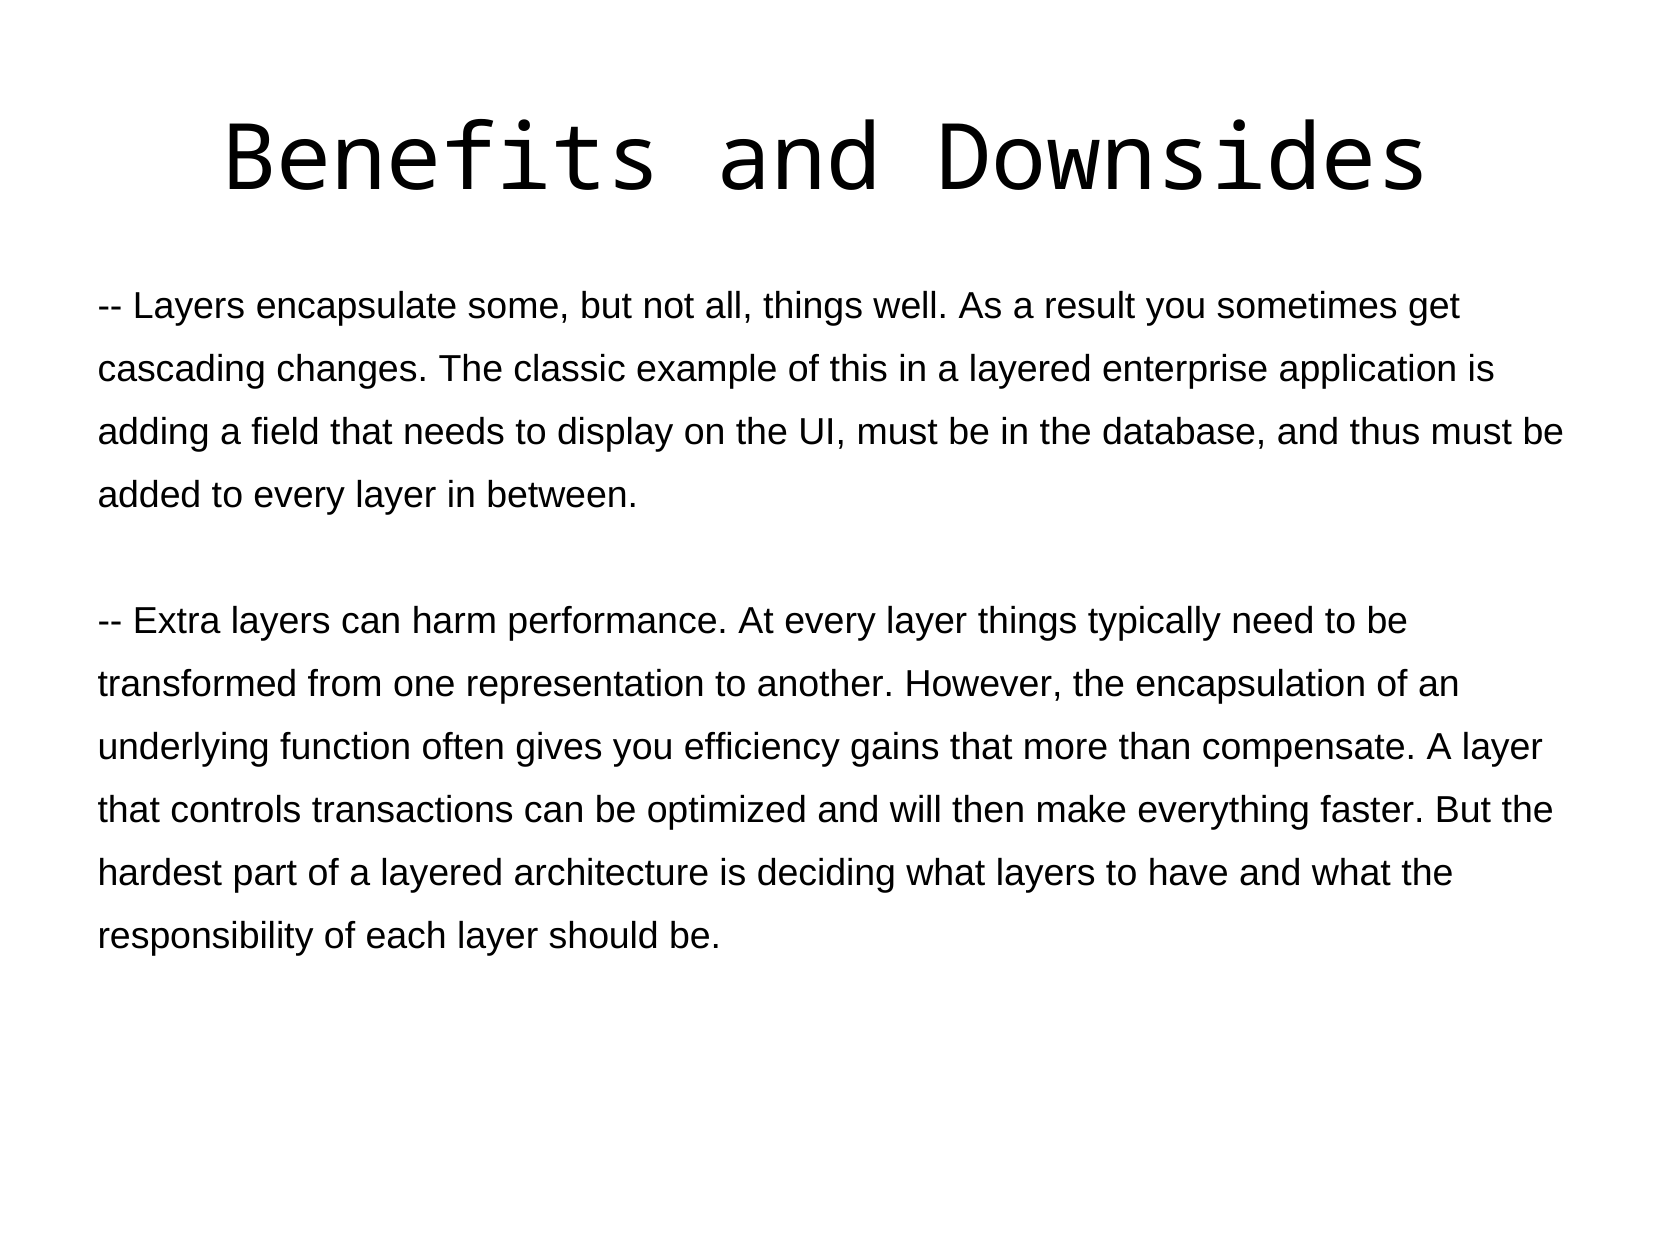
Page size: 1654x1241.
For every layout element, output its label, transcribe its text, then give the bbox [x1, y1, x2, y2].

text_box -- Layers encapsulate some, but not all, things well. As a result you sometimes get cascading changes. The classic example of this in a layered enterprise application is adding a field that needs to display on the UI, must be in the database, and thus must be added to every layer in between. -- Extra layers can harm performance. At every layer things typically need to be transformed from one representation to another. However, the encapsulation of an underlying function often gives you efficiency gains that more than compensate. A layer that controls transactions can be optimized and will then make everything faster. But the hardest part of a layered architecture is deciding what layers to have and what the responsibility of each layer should be. [82, 256, 1626, 852]
title Benefits and Downsides [82, 49, 1571, 256]
